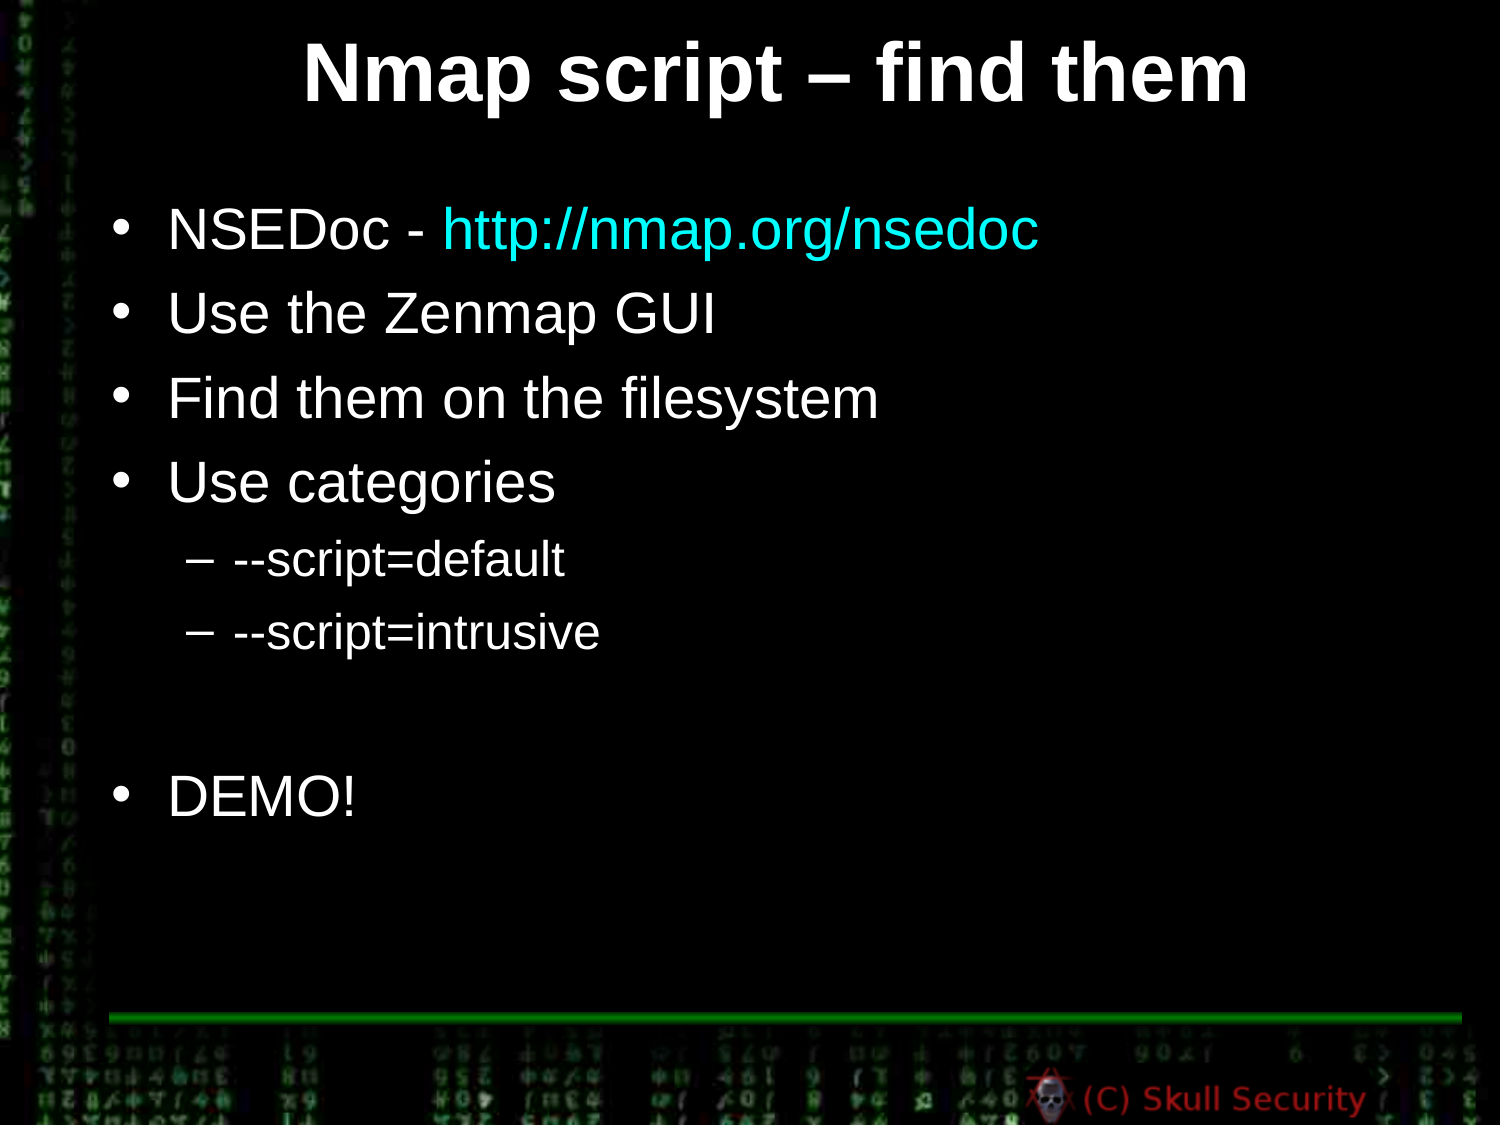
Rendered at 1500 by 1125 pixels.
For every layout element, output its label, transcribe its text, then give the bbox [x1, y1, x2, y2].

title Nmap script – find them [103, 5, 1450, 131]
picture [0, 0, 1500, 1125]
list NSEDoc - http://nmap.org/nsedoc Use the Zenmap GUI Find them on the filesystem Use categories --script=default --script=intrusive DEMO! [108, 183, 1459, 997]
